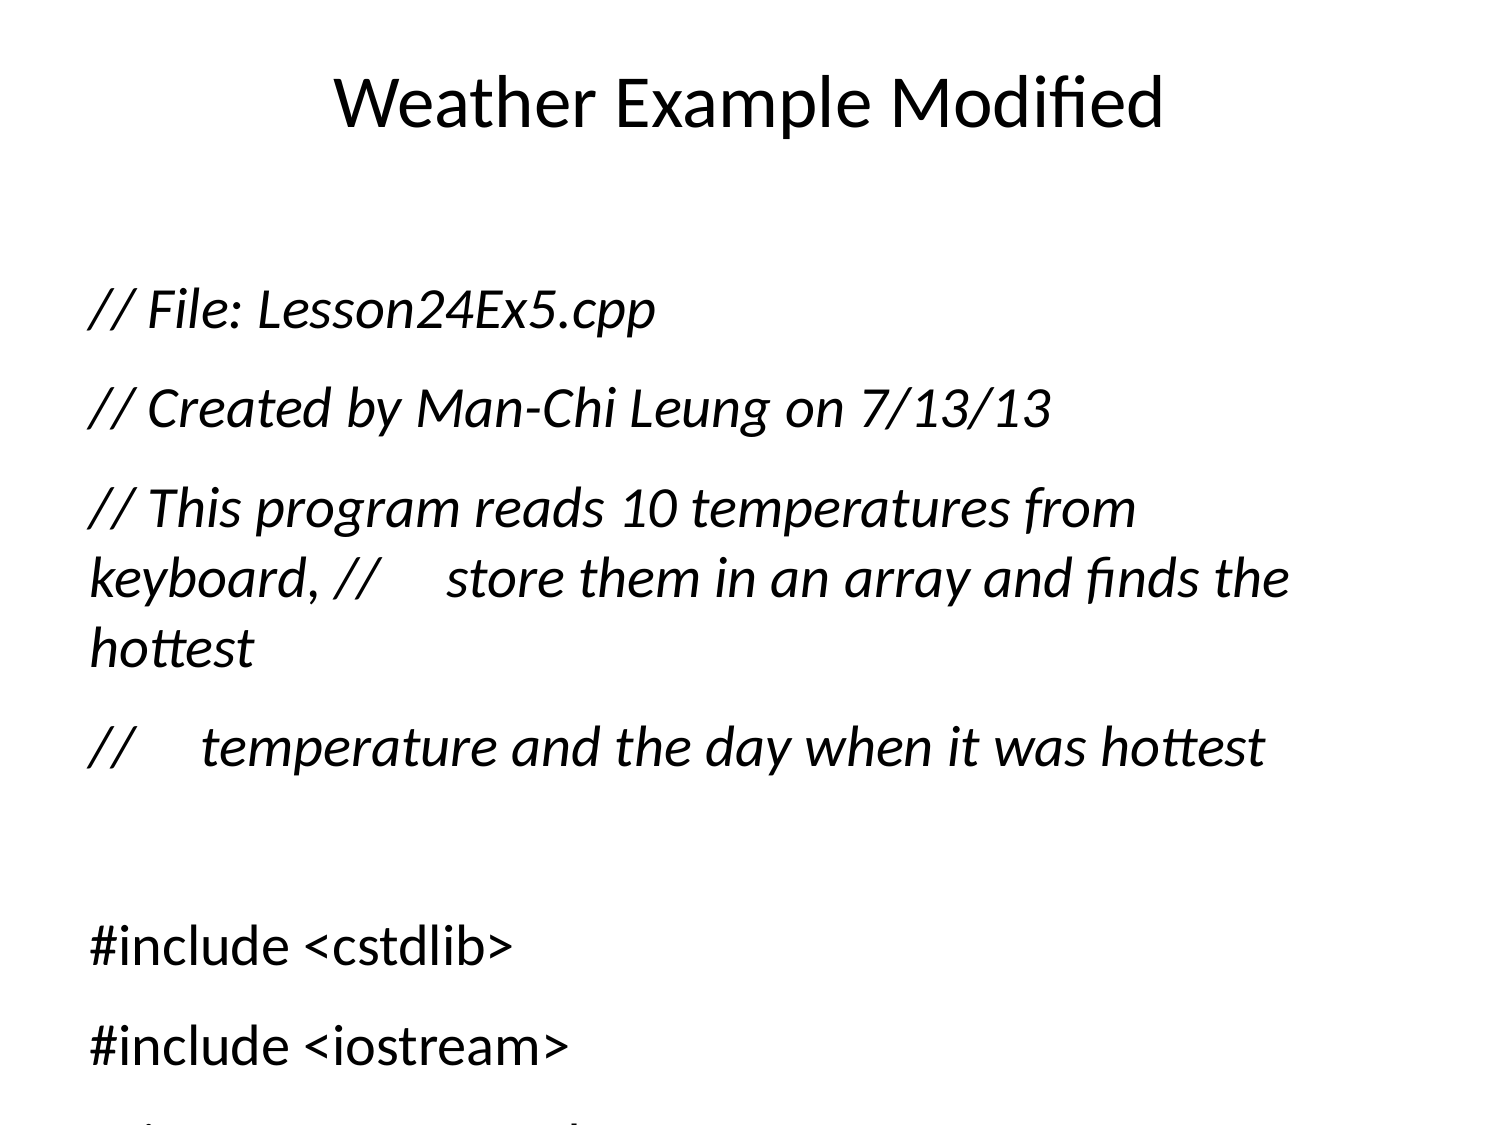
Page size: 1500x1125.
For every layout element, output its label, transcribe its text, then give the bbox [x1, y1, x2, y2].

title Weather Example Modified [75, 45, 1425, 233]
list // File: Lesson24Ex5.cpp // Created by Man-Chi Leung on 7/13/13 // This program reads 10 temperatures from keyboard, // store them in an array and finds the hottest // temperature and the day when it was hottest #include <cstdlib> #include <iostream> using namespace std; [75, 262, 1425, 1005]
